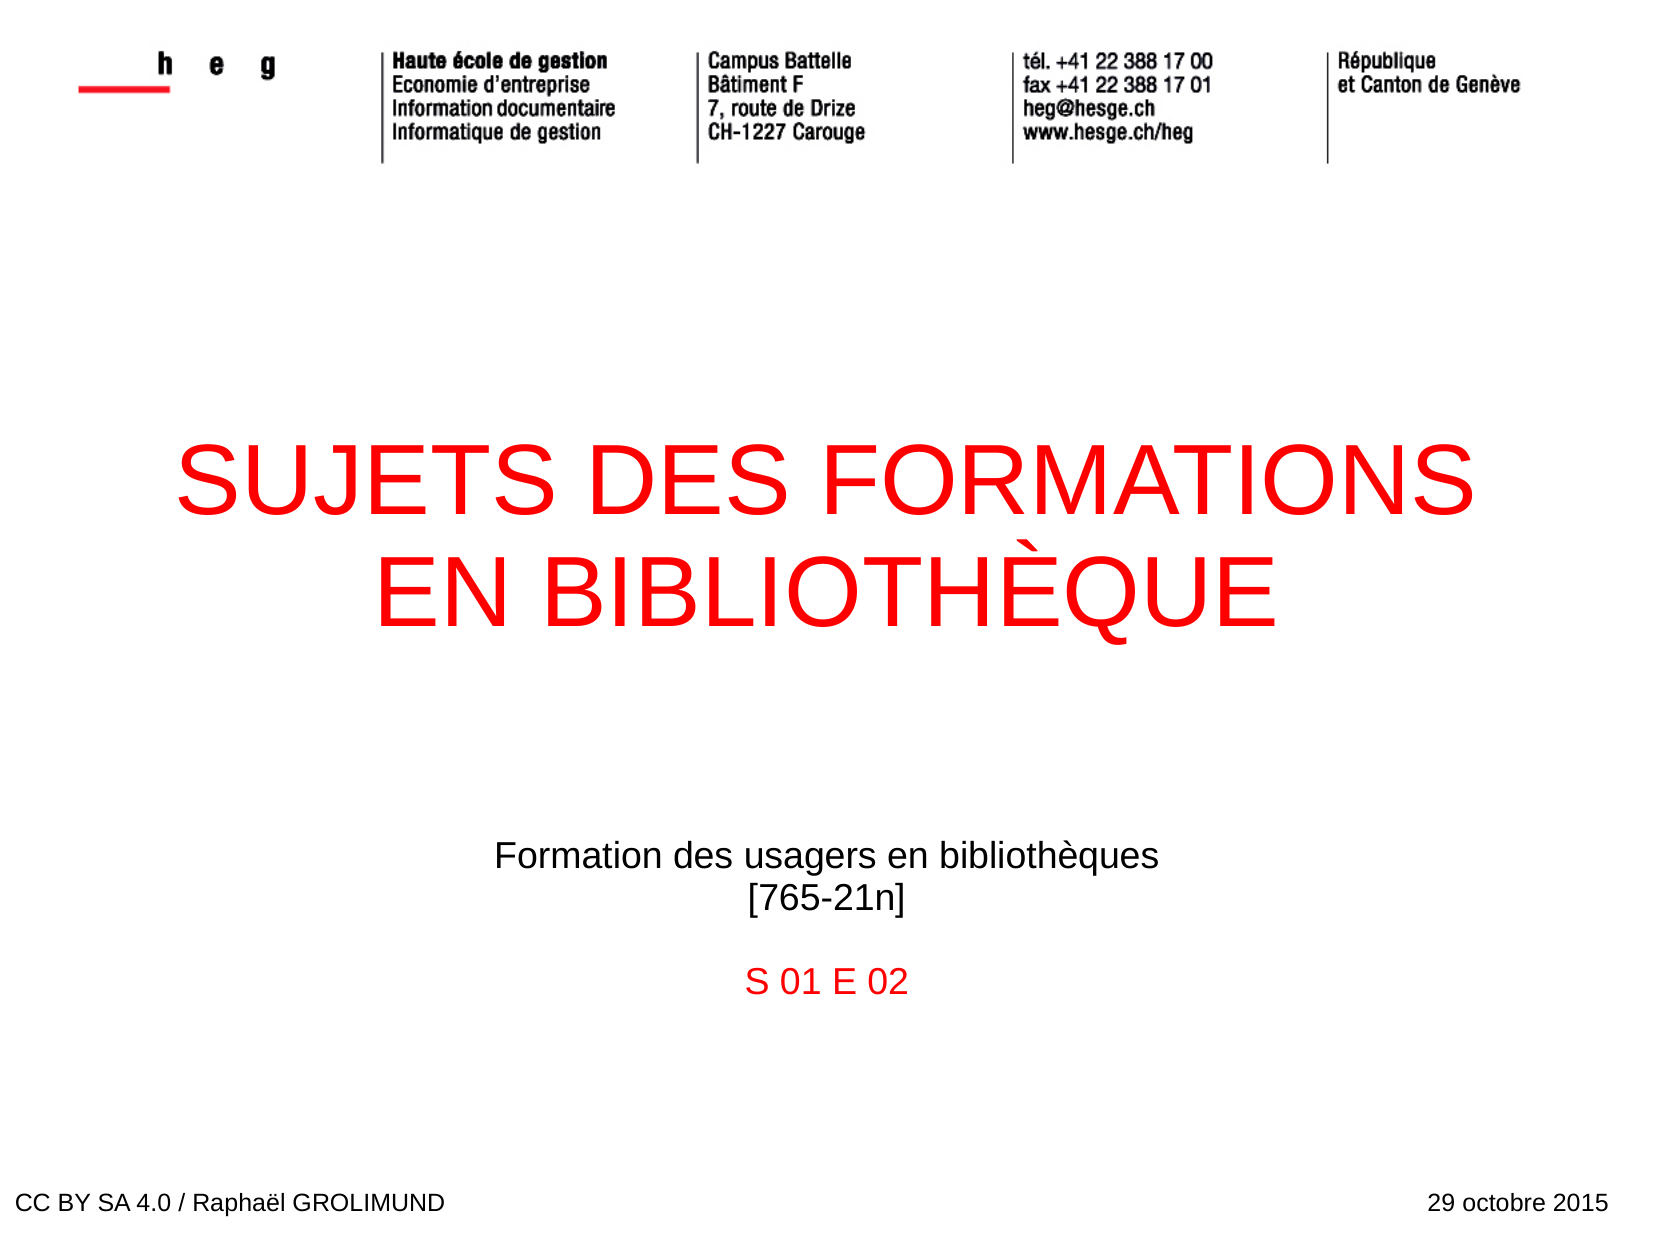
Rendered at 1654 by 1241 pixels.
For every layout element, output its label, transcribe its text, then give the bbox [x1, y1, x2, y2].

text_box SUJETS DES FORMATIONS EN BIBLIOTHÈQUE [147, 416, 1506, 655]
text_box CC BY SA 4.0 / Raphaël GROLIMUND 29 octobre 2015 [0, 1181, 1654, 1224]
picture [0, 0, 1654, 208]
text_box Formation des usagers en bibliothèques [765-21n] S 01 E 02 [354, 826, 1300, 1010]
